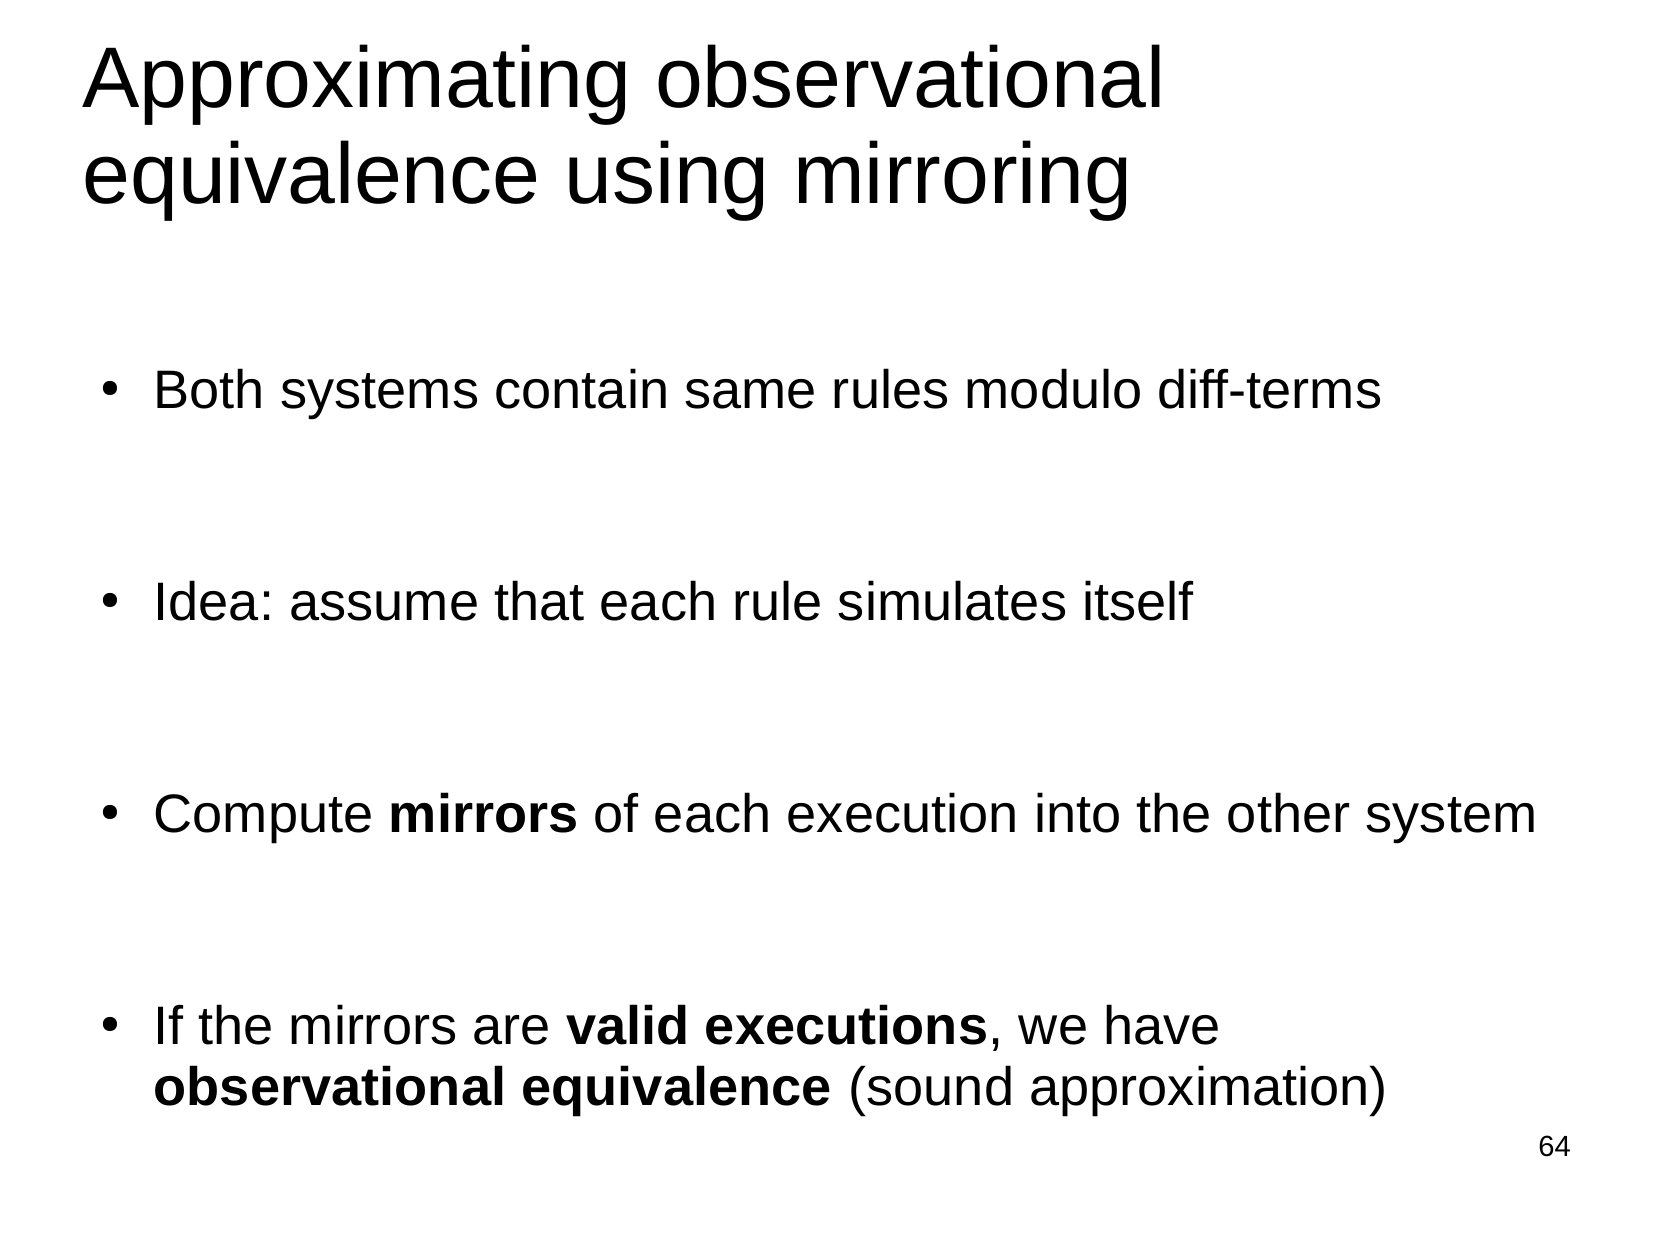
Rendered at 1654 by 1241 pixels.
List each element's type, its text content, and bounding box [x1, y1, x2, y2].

title Approximating observational equivalence using mirroring [82, 20, 1571, 233]
list Both systems contain same rules modulo diff-terms Idea: assume that each rule simulates itself Compute mirrors of each execution into the other system If the mirrors are valid executions, we have observational equivalence (sound approximation) [82, 253, 1571, 1118]
